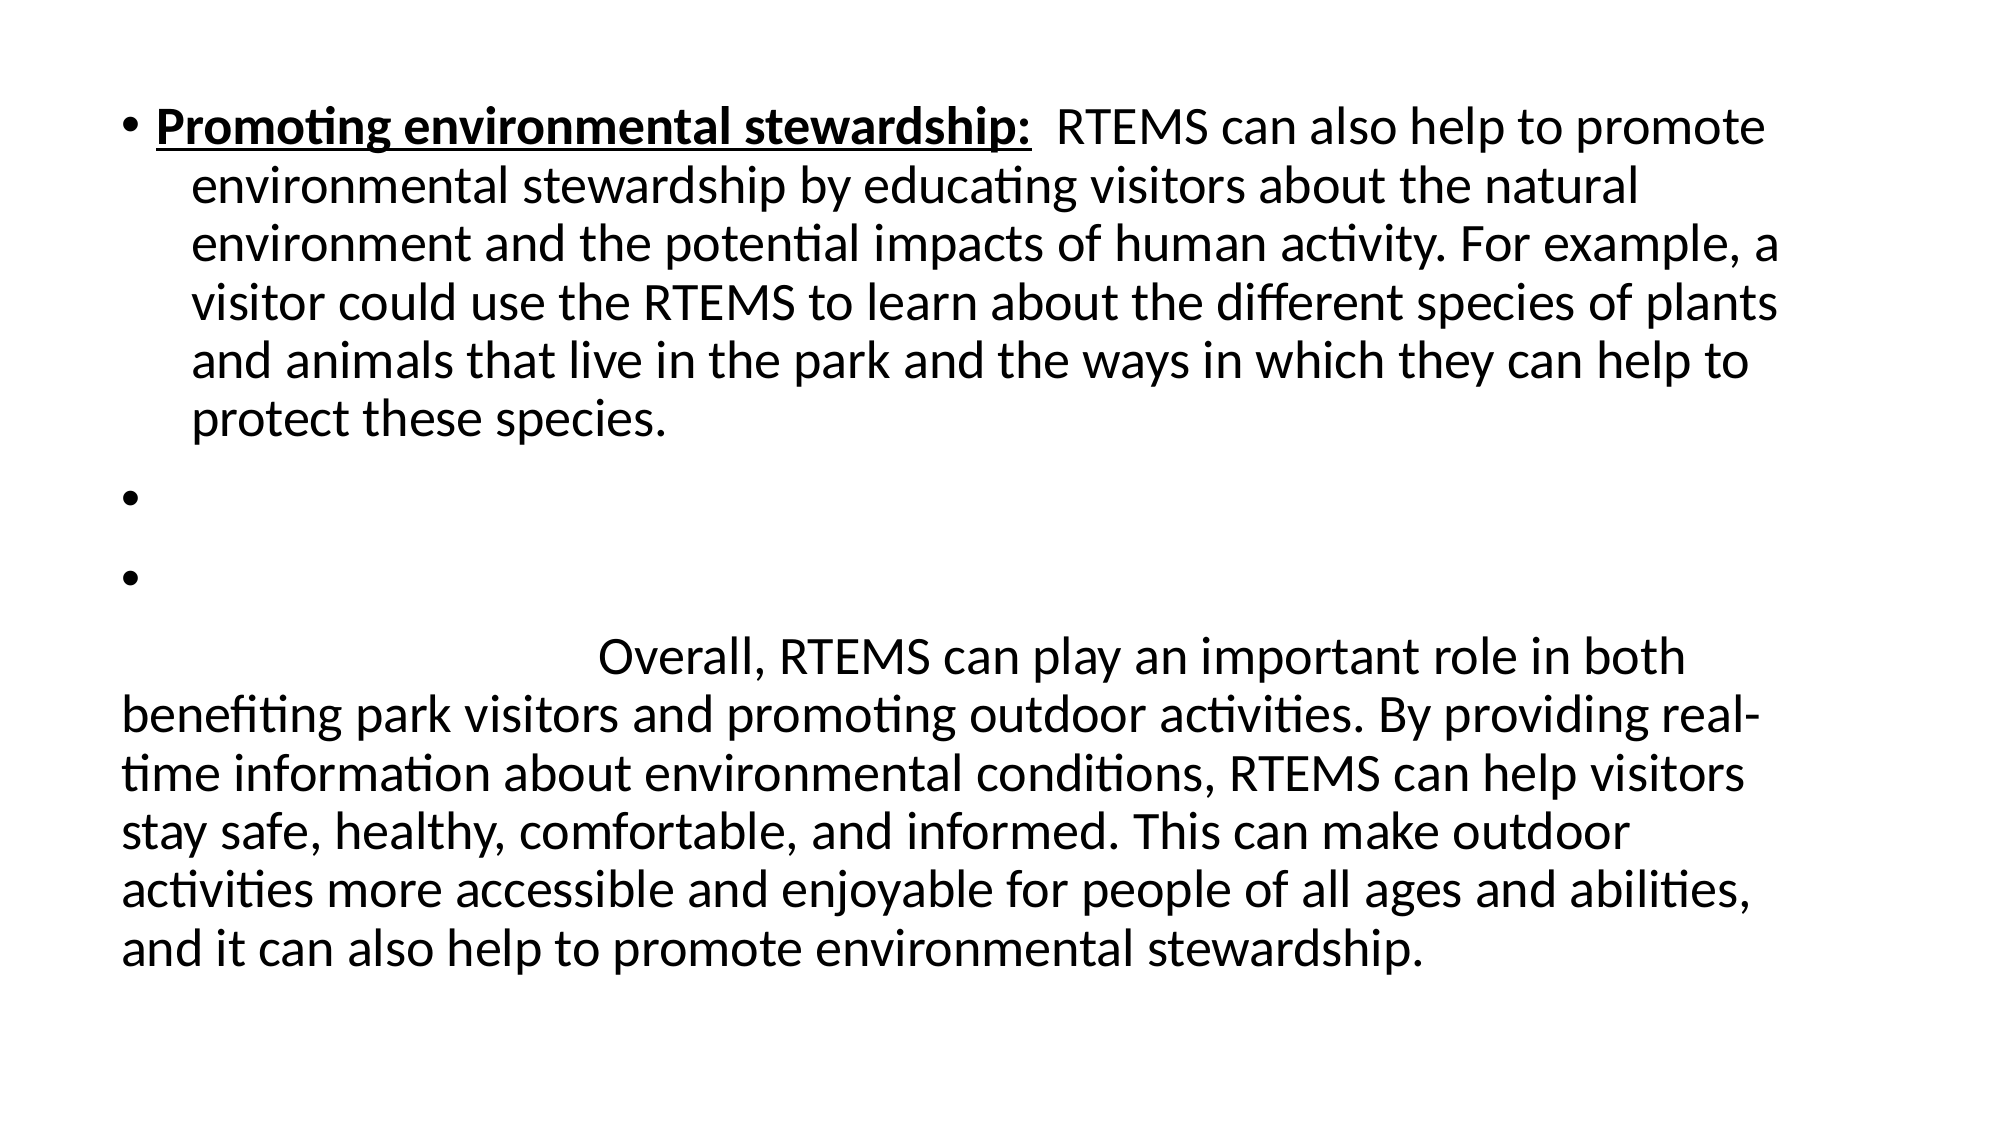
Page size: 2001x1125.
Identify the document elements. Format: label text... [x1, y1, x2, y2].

list Promoting environmental stewardship: RTEMS can also help to promote environmental stewardship by educating visitors about the natural environment and the potential impacts of human activity. For example, a visitor could use the RTEMS to learn about the different species of plants and animals that live in the park and the ways in which they can help to protect these species. Overall, RTEMS can play an important role in both benefiting park visitors and promoting outdoor activities. By providing real-time information about environmental conditions, RTEMS can help visitors stay safe, healthy, comfortable, and informed. This can make outdoor activities more accessible and enjoyable for people of all ages and abilities, and it can also help to promote environmental stewardship. [106, 90, 1832, 989]
